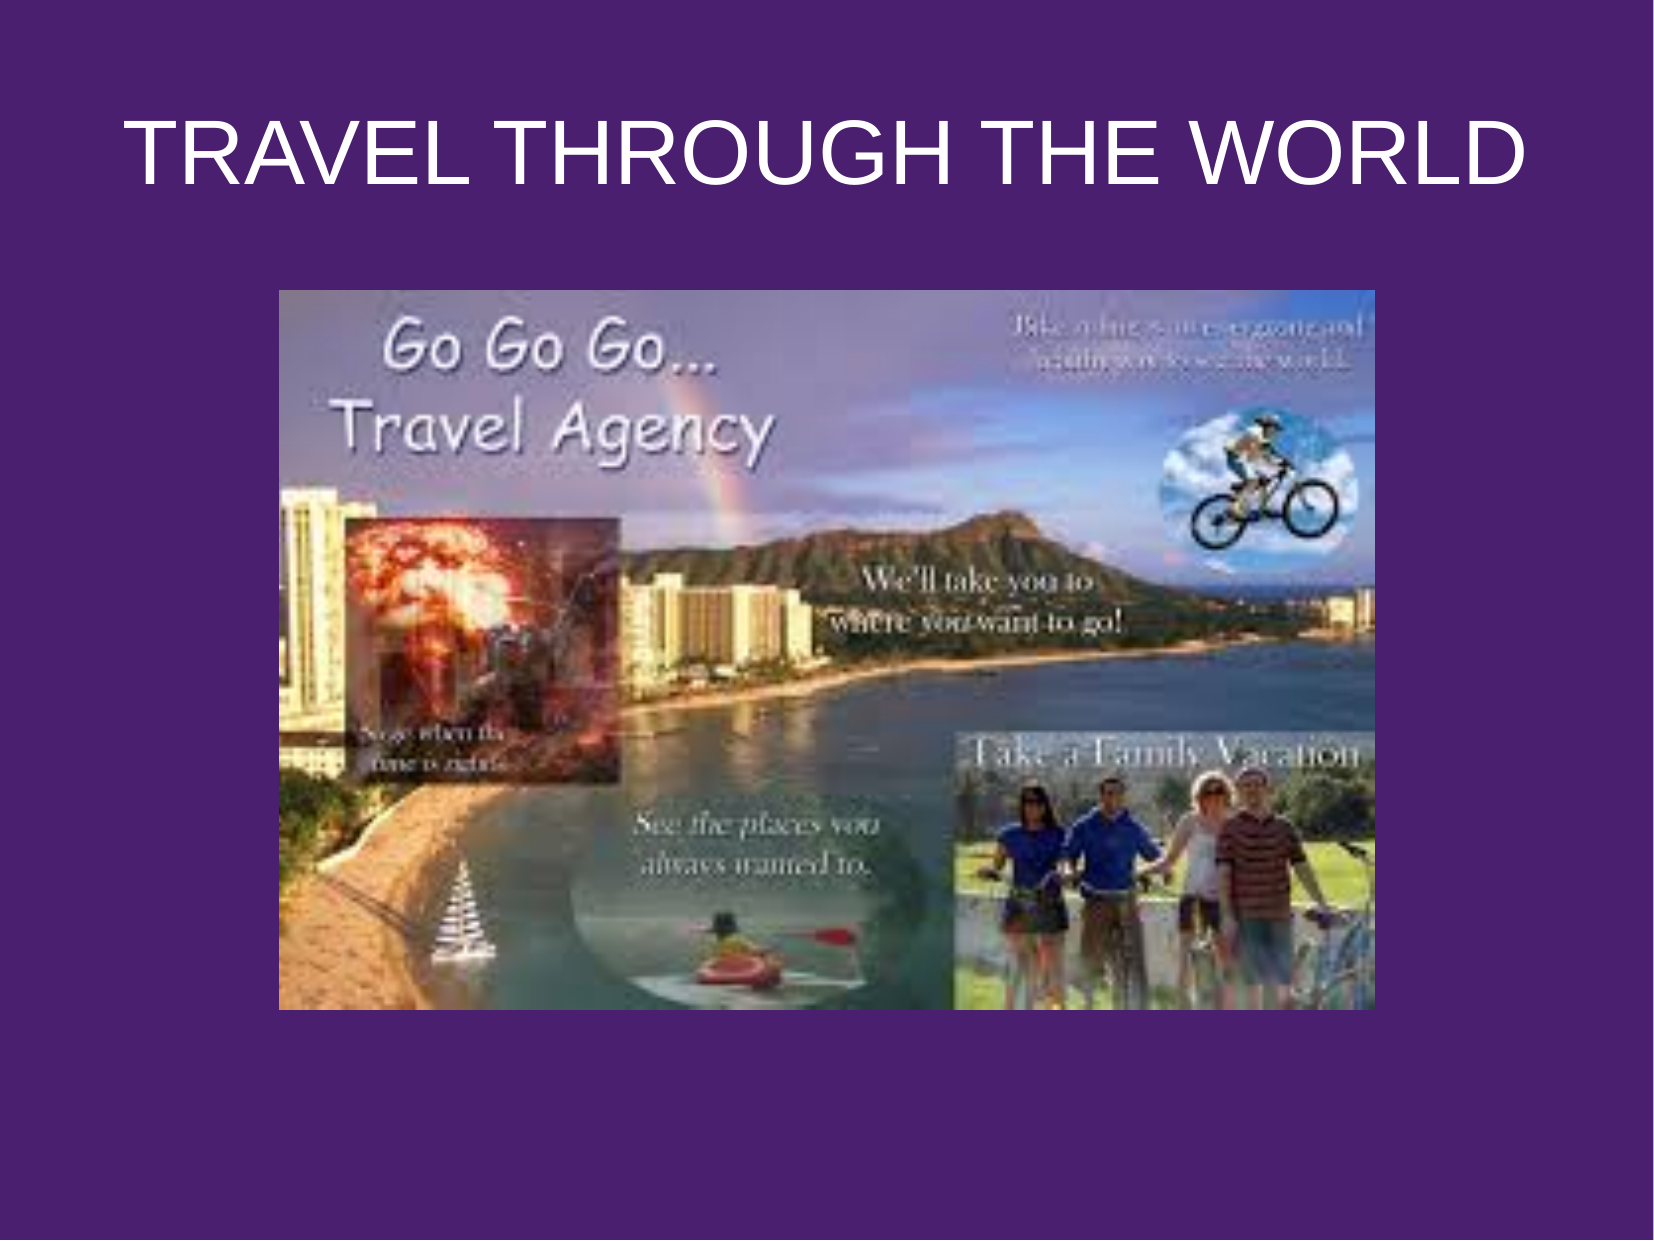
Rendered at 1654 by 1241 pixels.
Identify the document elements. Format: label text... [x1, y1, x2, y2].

title TRAVEL THROUGH THE WORLD [82, 49, 1571, 257]
picture [279, 290, 1375, 1010]
